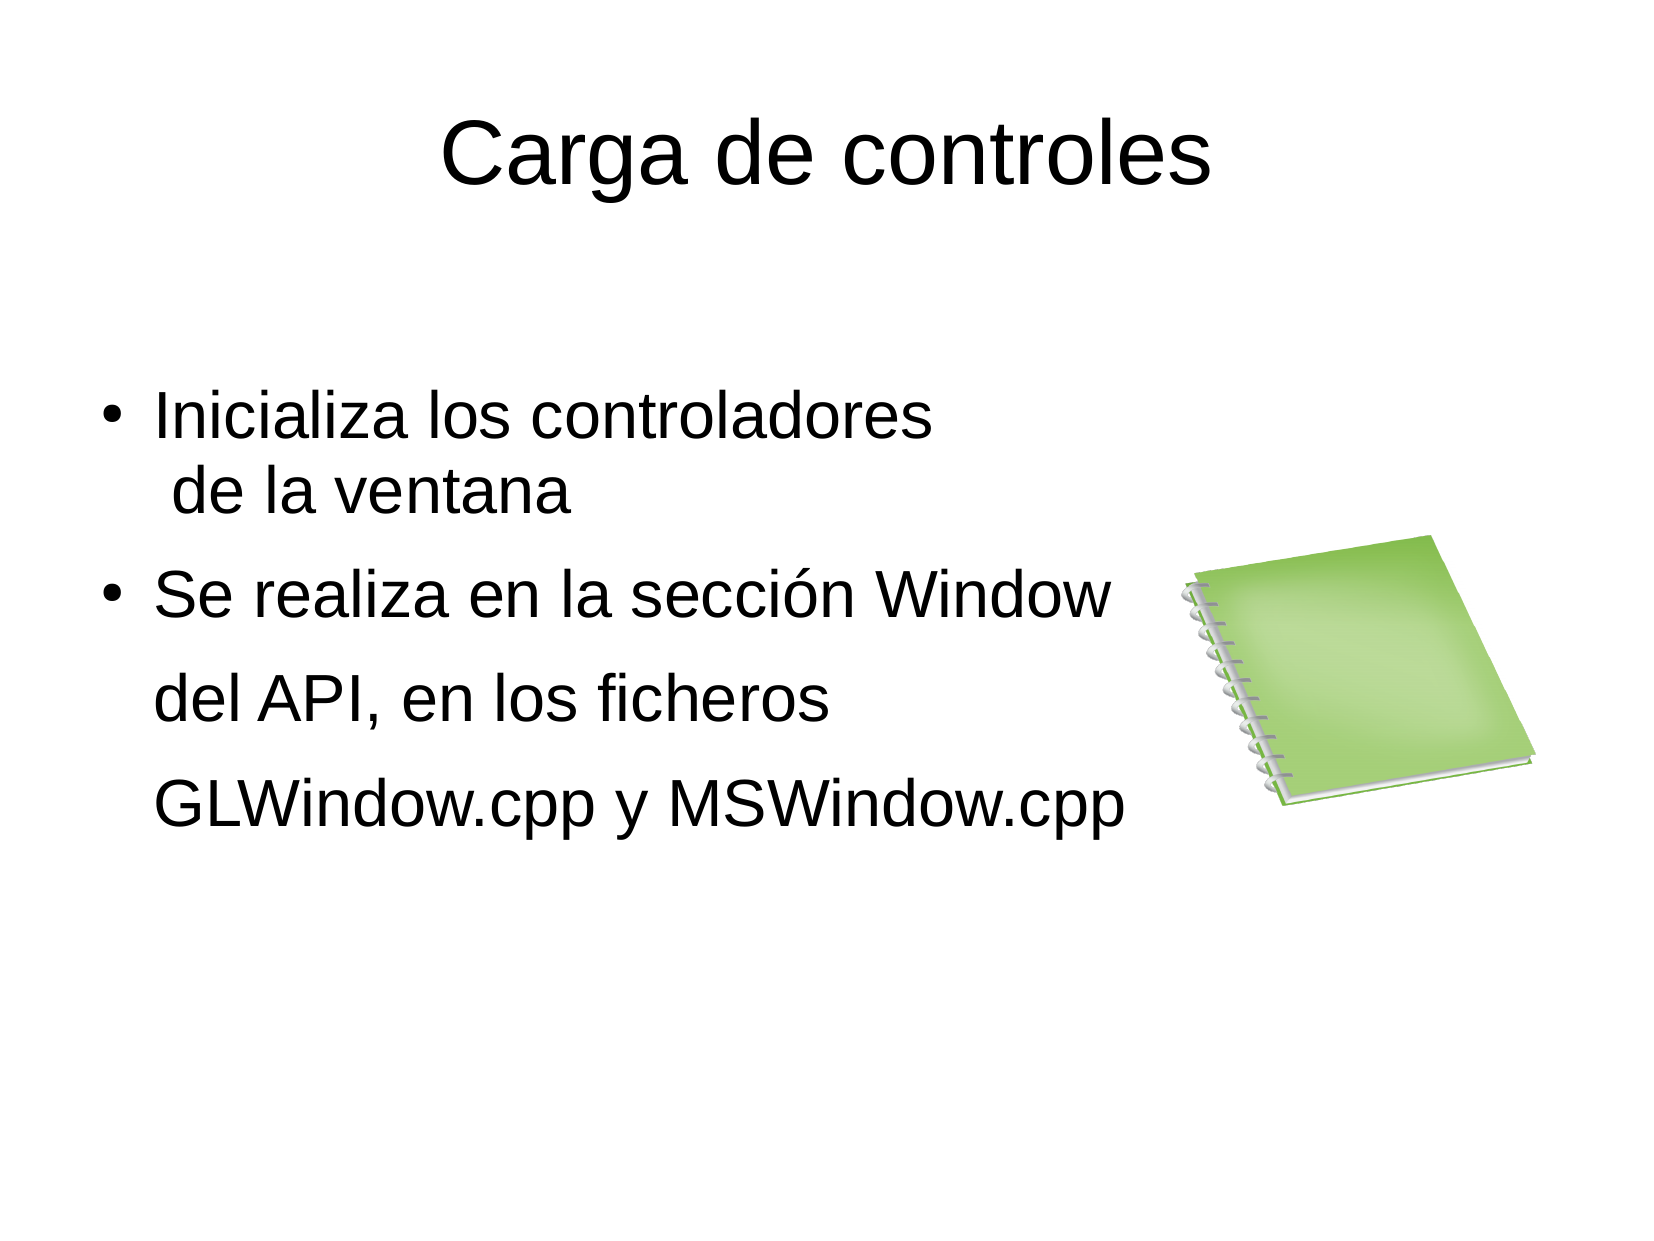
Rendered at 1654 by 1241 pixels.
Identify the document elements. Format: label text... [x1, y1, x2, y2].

title Carga de controles [82, 49, 1571, 257]
list Inicializa los controladores de la ventana Se realiza en la sección Window del API, en los ficheros GLWindow.cpp y MSWindow.cpp [82, 377, 1571, 1098]
picture [1181, 531, 1536, 806]
